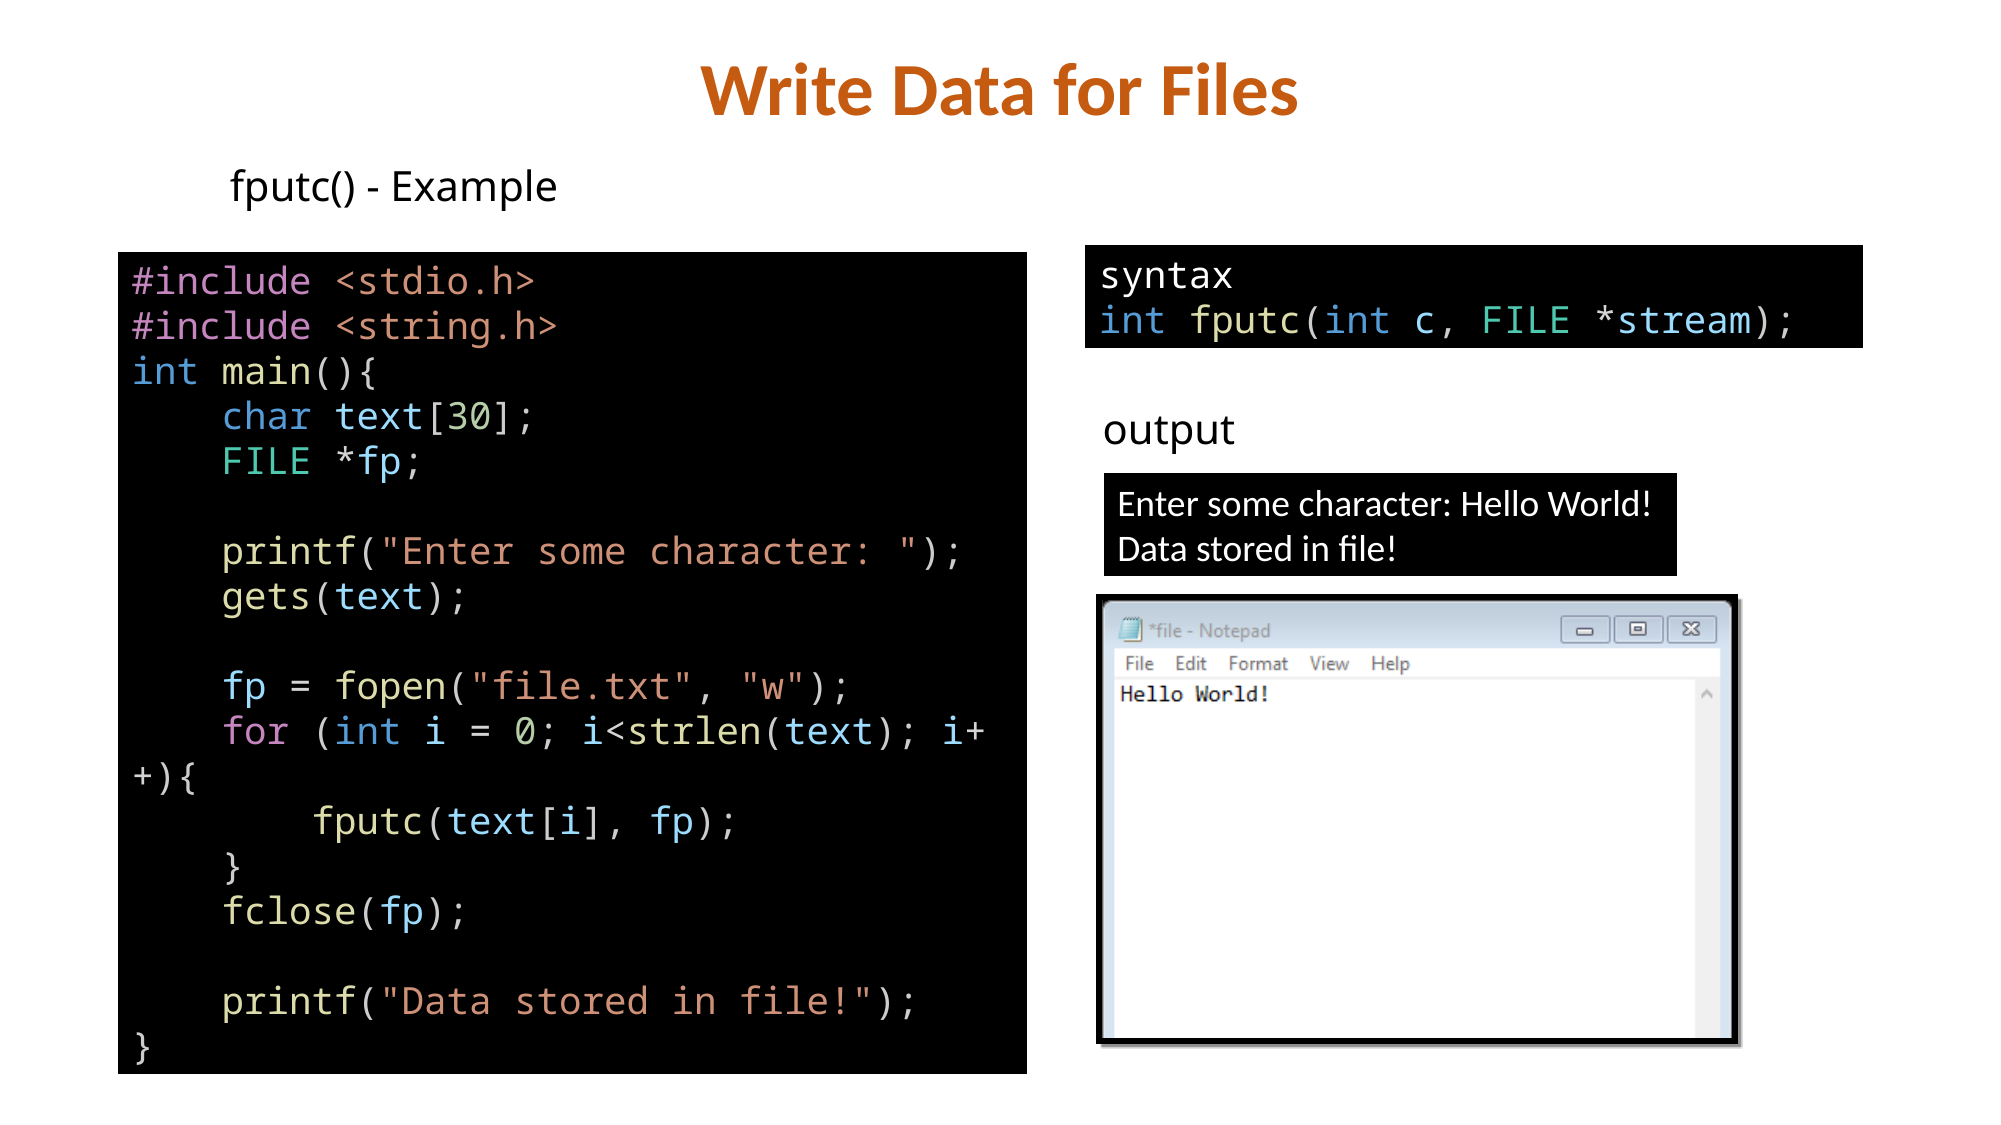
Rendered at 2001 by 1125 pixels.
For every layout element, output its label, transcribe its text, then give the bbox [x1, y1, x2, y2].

picture [1102, 600, 1733, 1038]
text_box output [1083, 394, 1254, 461]
text_box #include <stdio.h> #include <string.h> int main(){ char text[30]; FILE *fp; printf("Enter some character: "); gets(text); fp = fopen("file.txt", "w"); for (int i = 0; i<strlen(text); i++){ fputc(text[i], fp); } fclose(fp); printf("Data stored in file!"); } [116, 250, 1029, 1038]
text_box Write Data for Files [666, 33, 1334, 140]
text_box Enter some character: Hello World! Data stored in file! [1102, 471, 1679, 578]
text_box syntax int fputc(int c, FILE *stream); [1083, 243, 1865, 350]
text_box fputc() - Example [147, 152, 641, 219]
